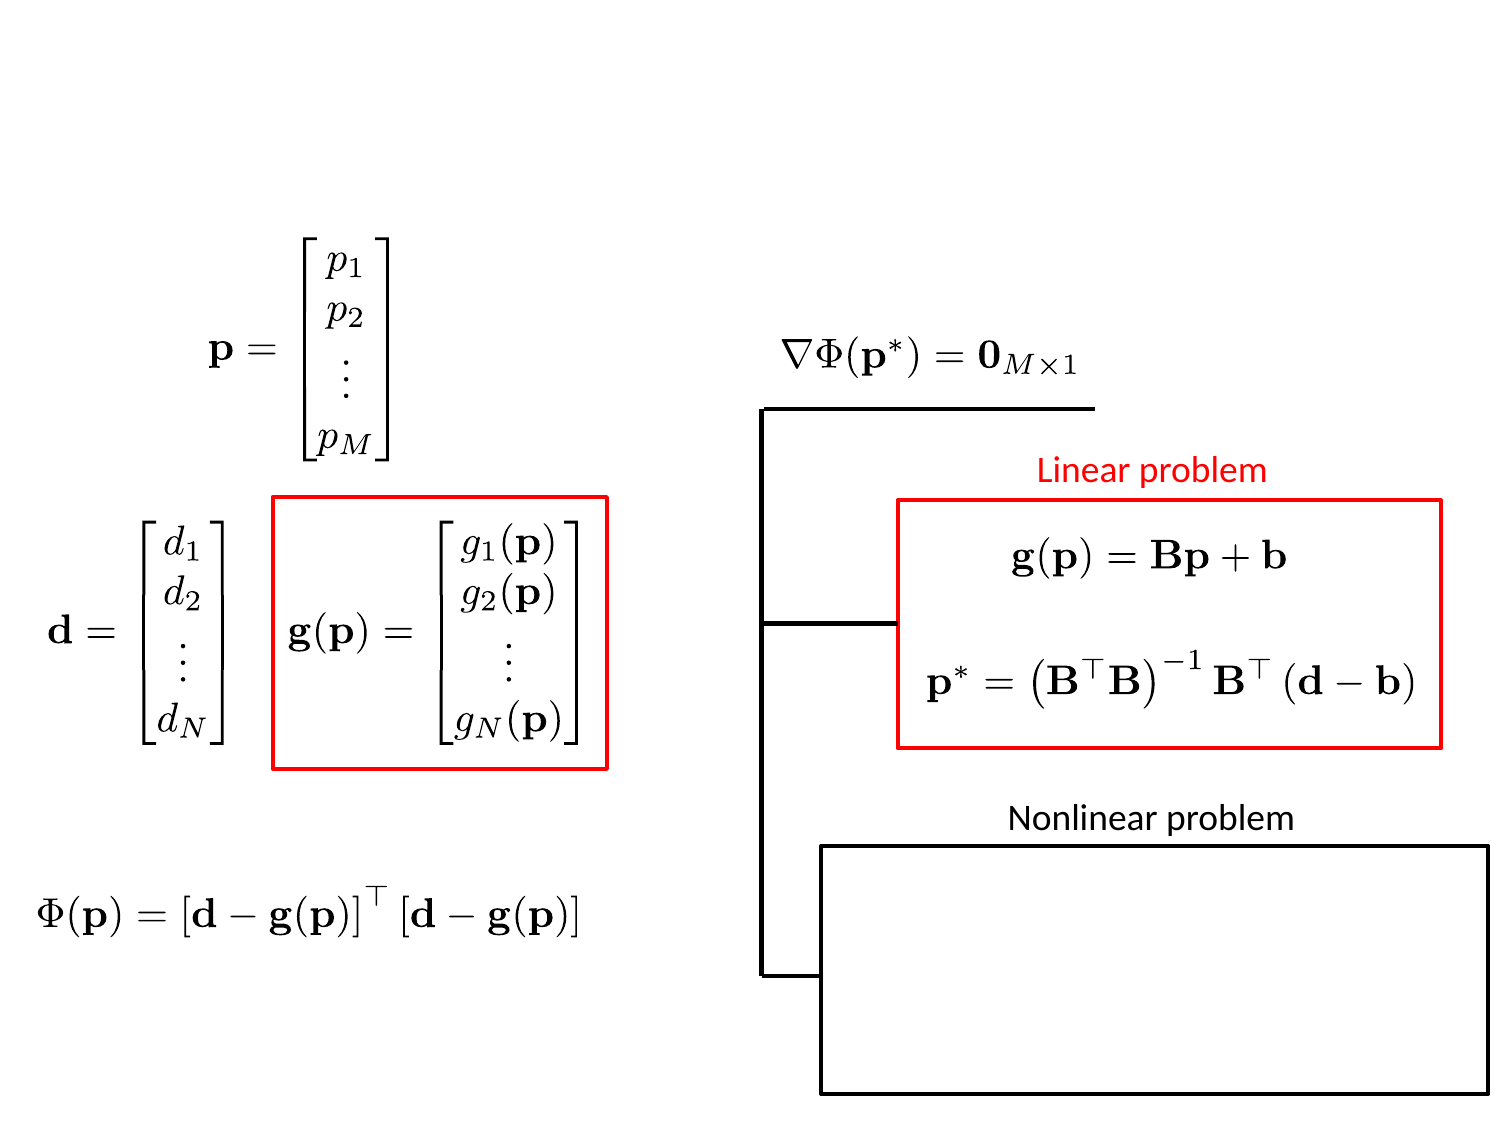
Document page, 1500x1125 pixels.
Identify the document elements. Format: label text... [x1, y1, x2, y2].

text_box [925, 649, 1418, 709]
text_box [35, 885, 582, 938]
text_box [207, 237, 403, 462]
text_box Nonlinear problem [820, 785, 1483, 846]
text_box [287, 520, 592, 745]
text_box Linear problem [954, 437, 1351, 498]
text_box [779, 336, 1079, 378]
text_box [1010, 537, 1288, 579]
text_box [46, 520, 238, 745]
